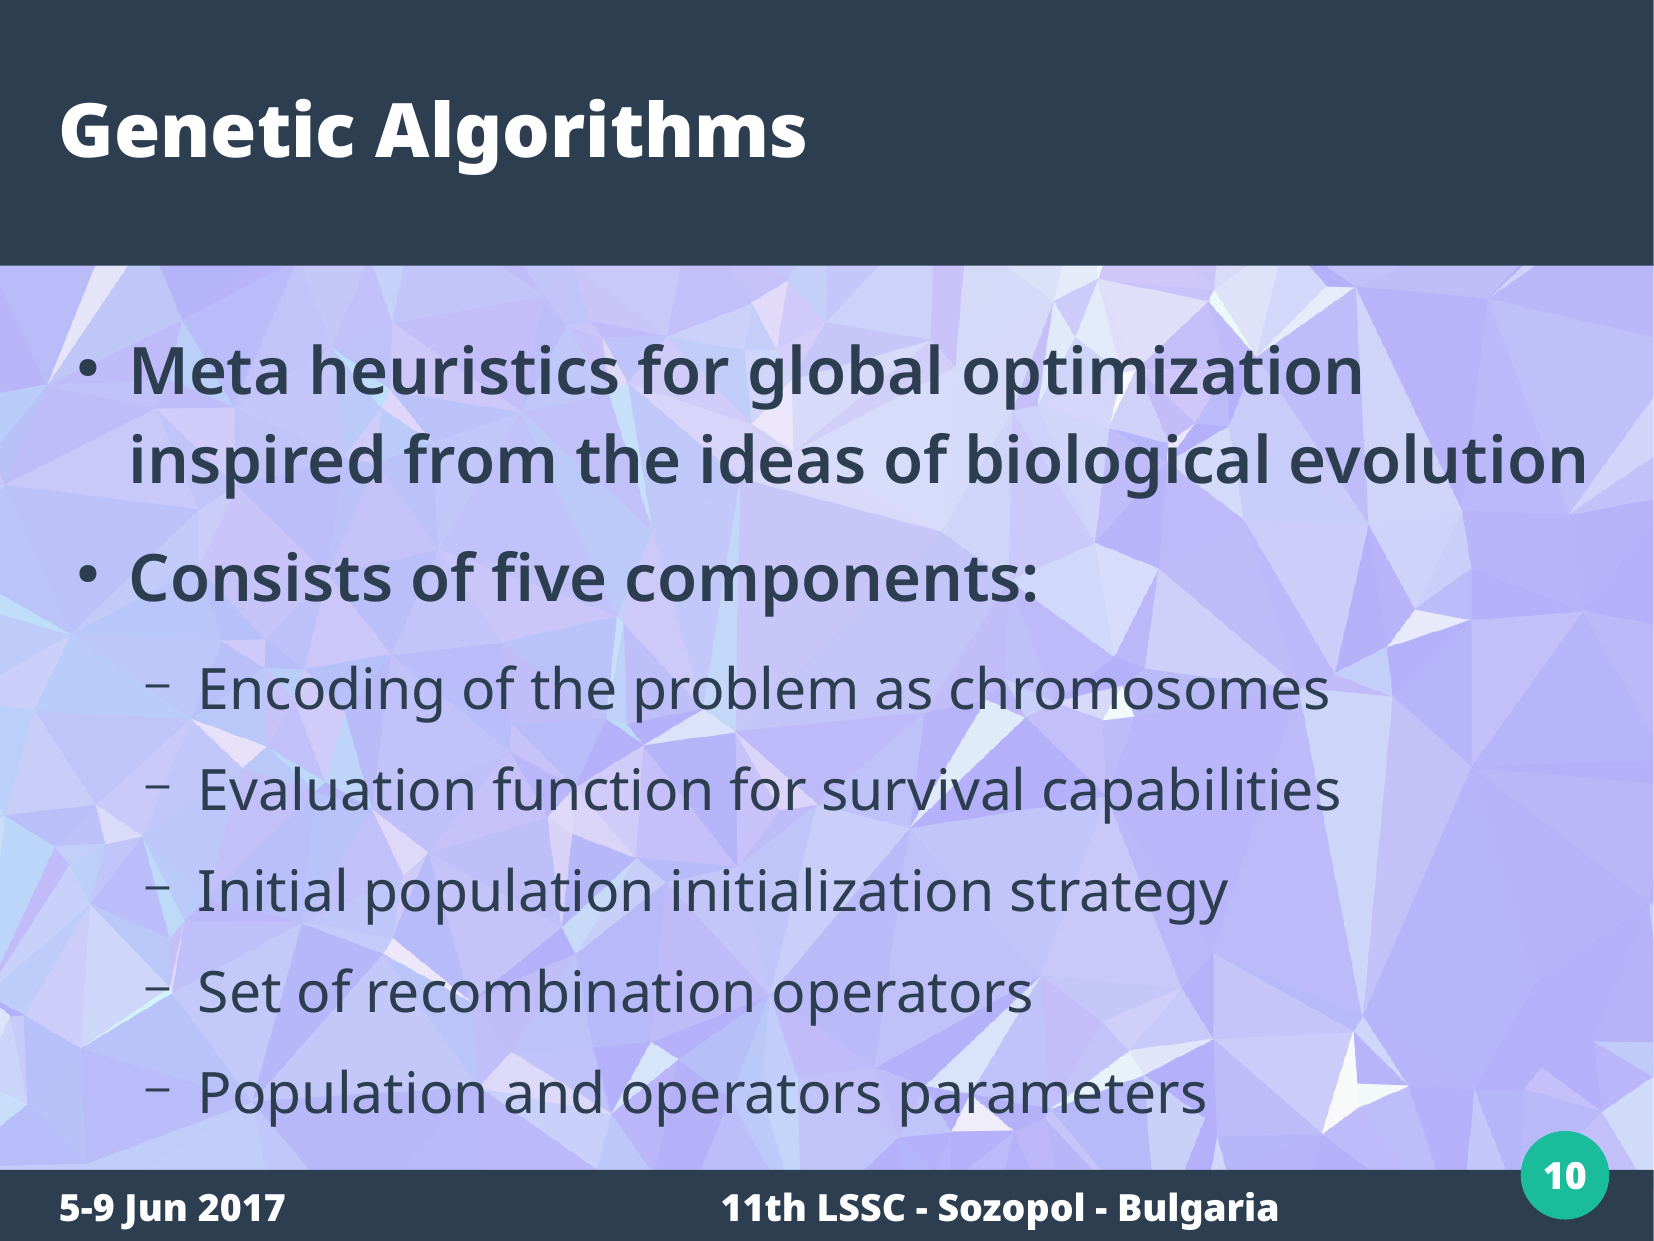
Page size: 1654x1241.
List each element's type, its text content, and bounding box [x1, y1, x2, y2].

list Meta heuristics for global optimization inspired from the ideas of biological evolution Consists of five components: Encoding of the problem as chromosomes Evaluation function for survival capabilities Initial population initialization strategy Set of recombination operators Population and operators parameters [59, 324, 1595, 1152]
picture [0, 266, 1654, 1169]
title Genetic Algorithms [59, 49, 1595, 207]
